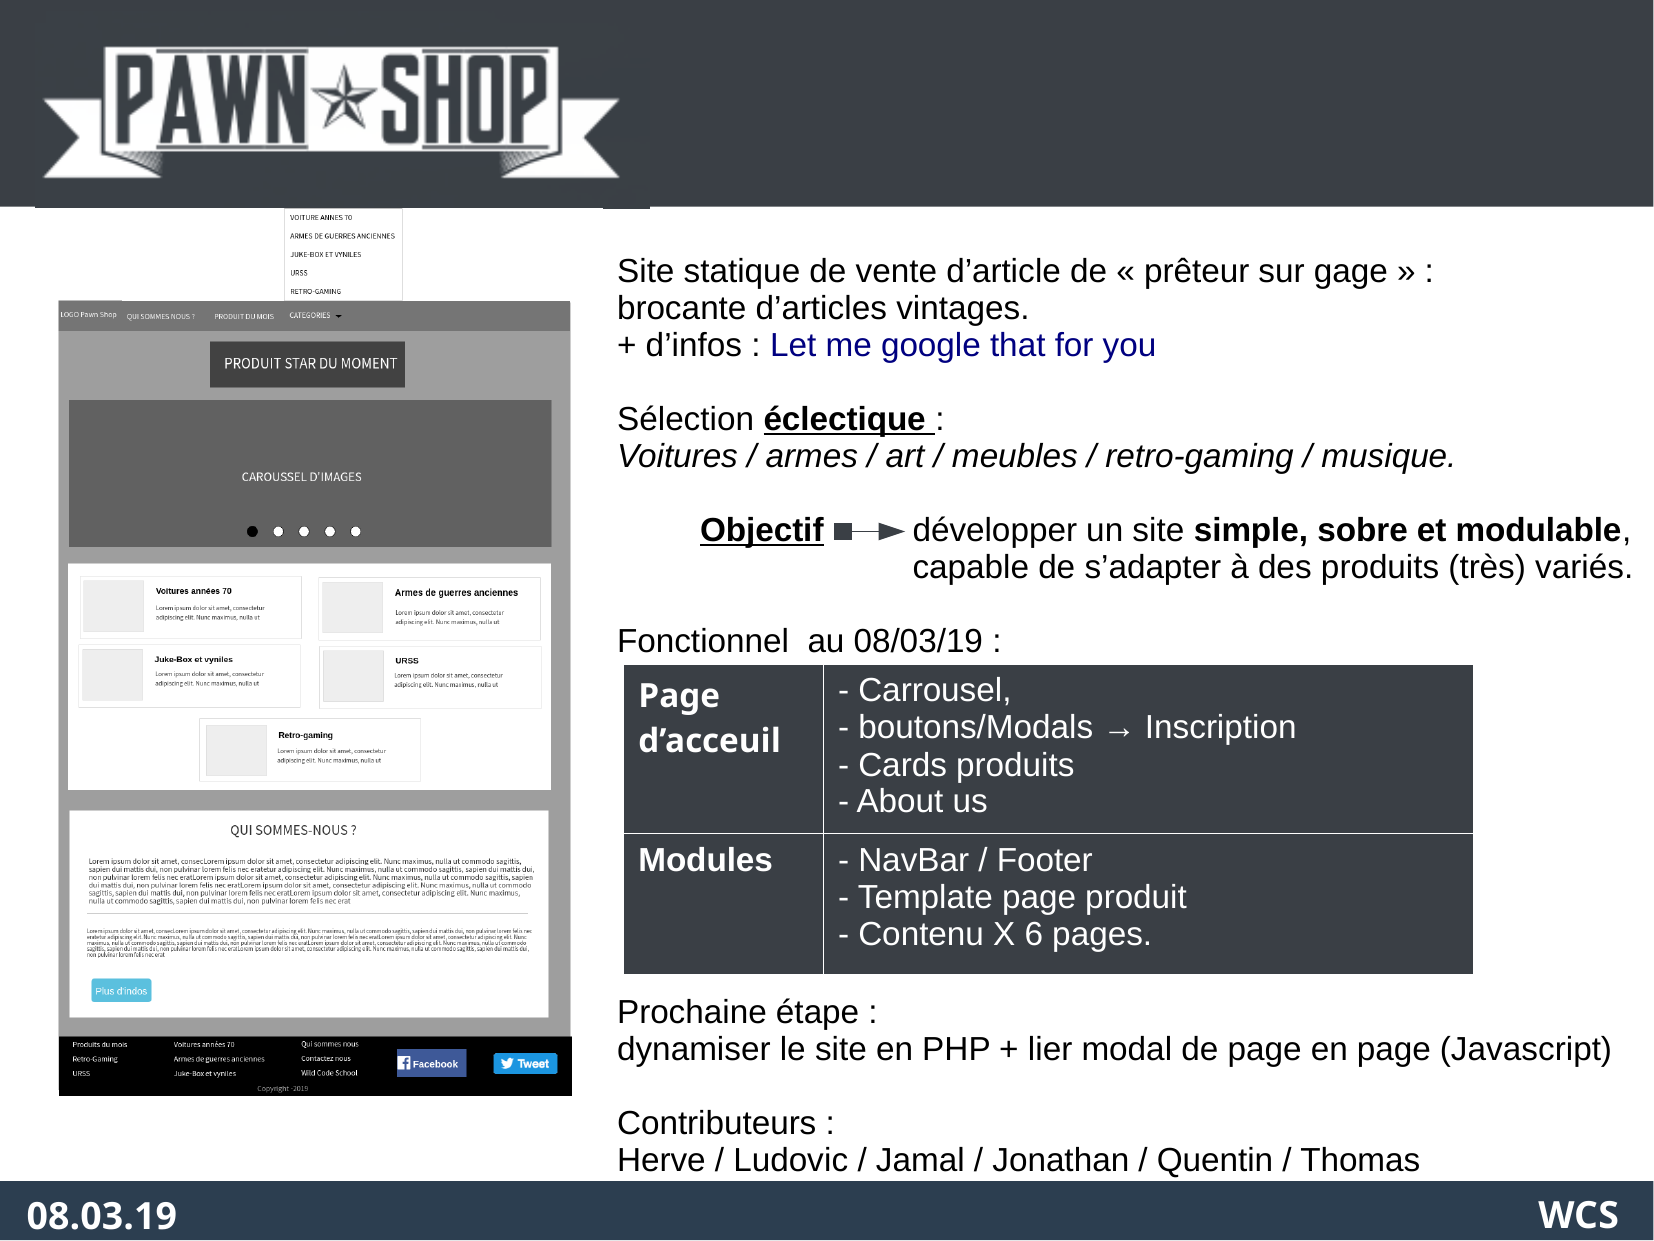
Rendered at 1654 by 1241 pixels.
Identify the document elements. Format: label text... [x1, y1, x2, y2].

table_cell Modules [624, 834, 823, 974]
text_box 08.03.19 [11, 1181, 249, 1241]
table_header Page d’acceuil [624, 665, 823, 833]
text_box Site statique de vente d’article de « prêteur sur gage » : brocante d’articles vintages. + d’infos : Let me google that for you Sélection éclectique : Voitures / armes / art / meubles / retro-gaming / musique. Objectif développer un site simple, sobre et modulable, capable de s’adapter à des produits (très) variés. Fonctionnel au 08/03/19 : Prochaine étape : dynamiser le site en PHP + lier modal de page en page (Javascript) Contributeurs : Herve / Ludovic / Jamal / Jonathan / Quentin / Thomas [602, 208, 1654, 1241]
table_cell - NavBar / Footer - Template page produit - Contenu X 6 pages. [824, 834, 1473, 974]
picture [11, 11, 650, 1170]
text_box WCS [1523, 1181, 1654, 1241]
table_header - Carrousel, - boutons/Modals → Inscription - Cards produits - About us [824, 665, 1473, 833]
